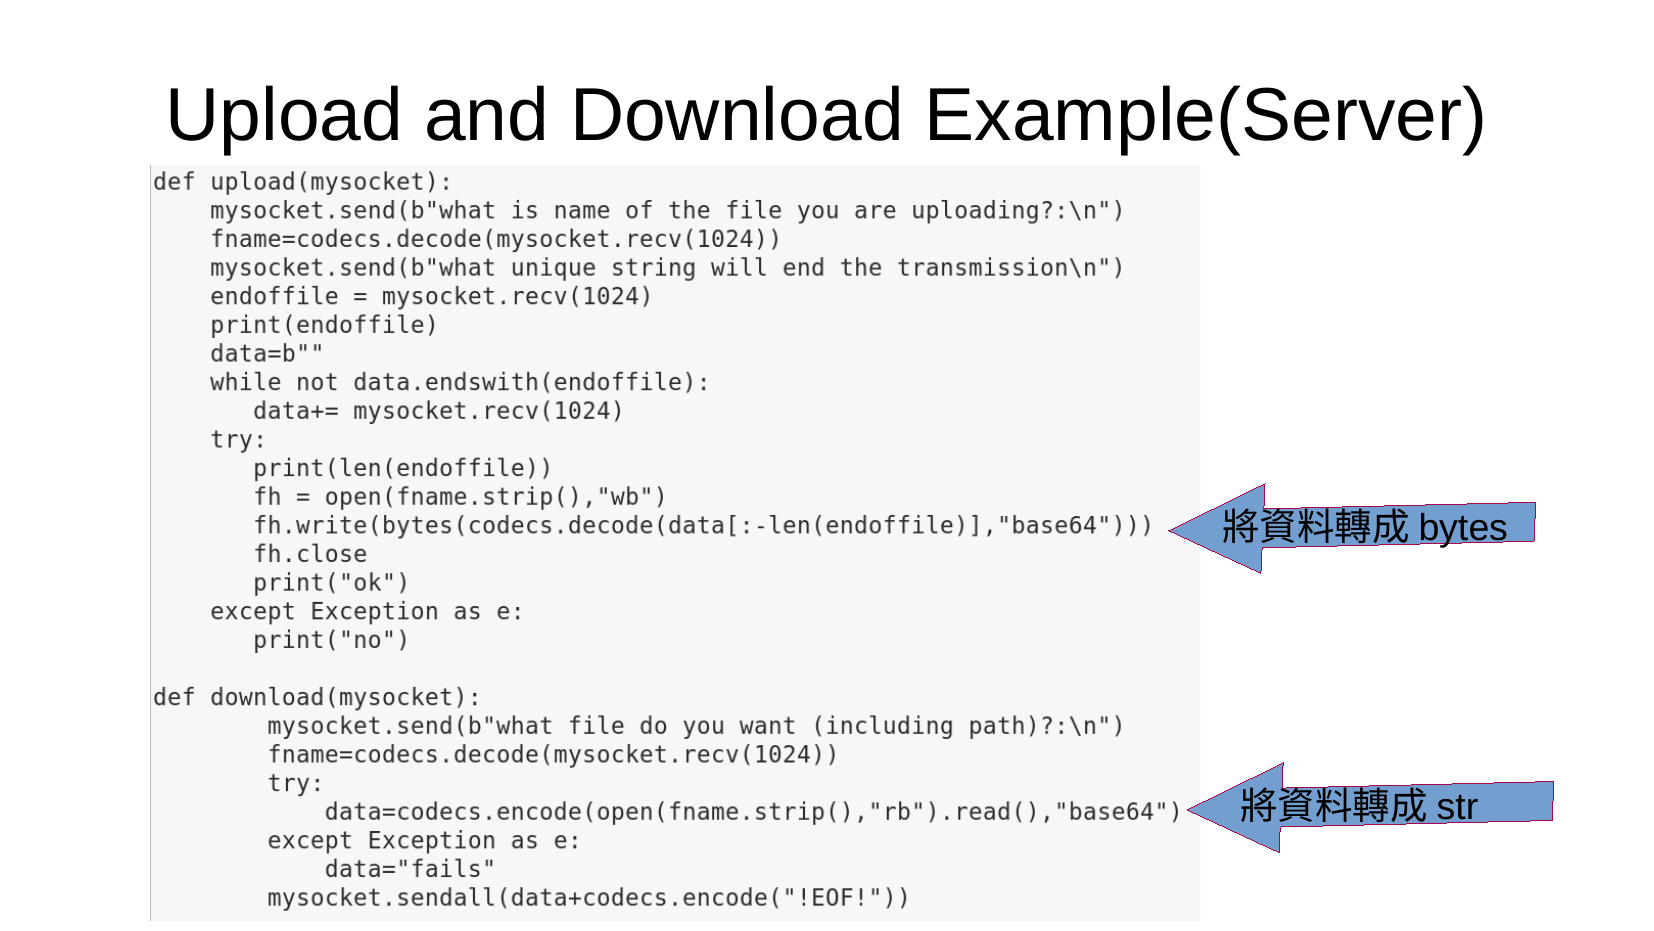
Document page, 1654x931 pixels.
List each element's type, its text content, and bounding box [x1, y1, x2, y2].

text_box [1225, 557, 1262, 574]
text_box [1243, 836, 1280, 853]
title Upload and Download Example(Server) [82, 37, 1571, 193]
text_box 將資料轉成str [1225, 777, 1494, 836]
text_box [1168, 511, 1207, 549]
text_box [1187, 791, 1225, 828]
picture [150, 165, 1201, 921]
text_box [1494, 781, 1554, 822]
text_box [1254, 762, 1284, 777]
text_box 將資料轉成bytes [1207, 498, 1534, 557]
text_box [1235, 483, 1266, 498]
